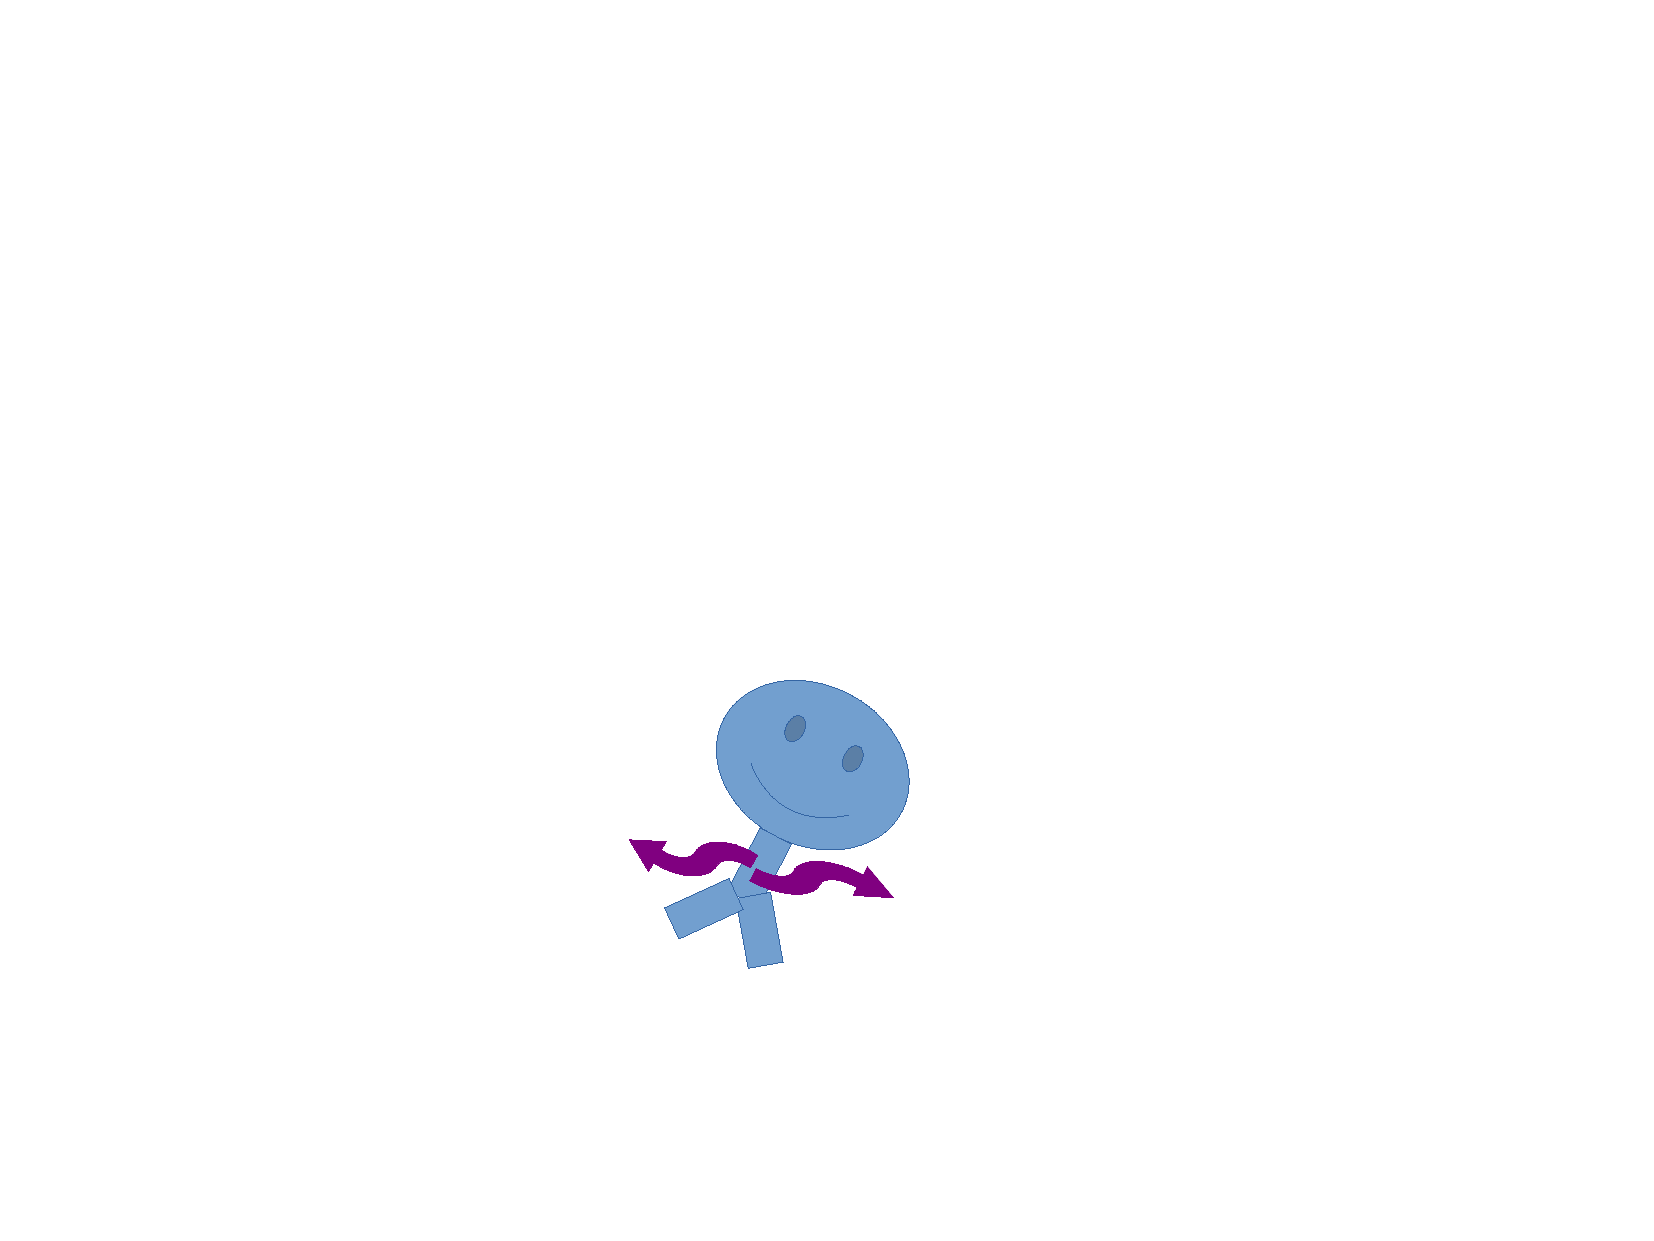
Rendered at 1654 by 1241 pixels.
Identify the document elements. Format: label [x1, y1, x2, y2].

text_box [629, 680, 910, 969]
